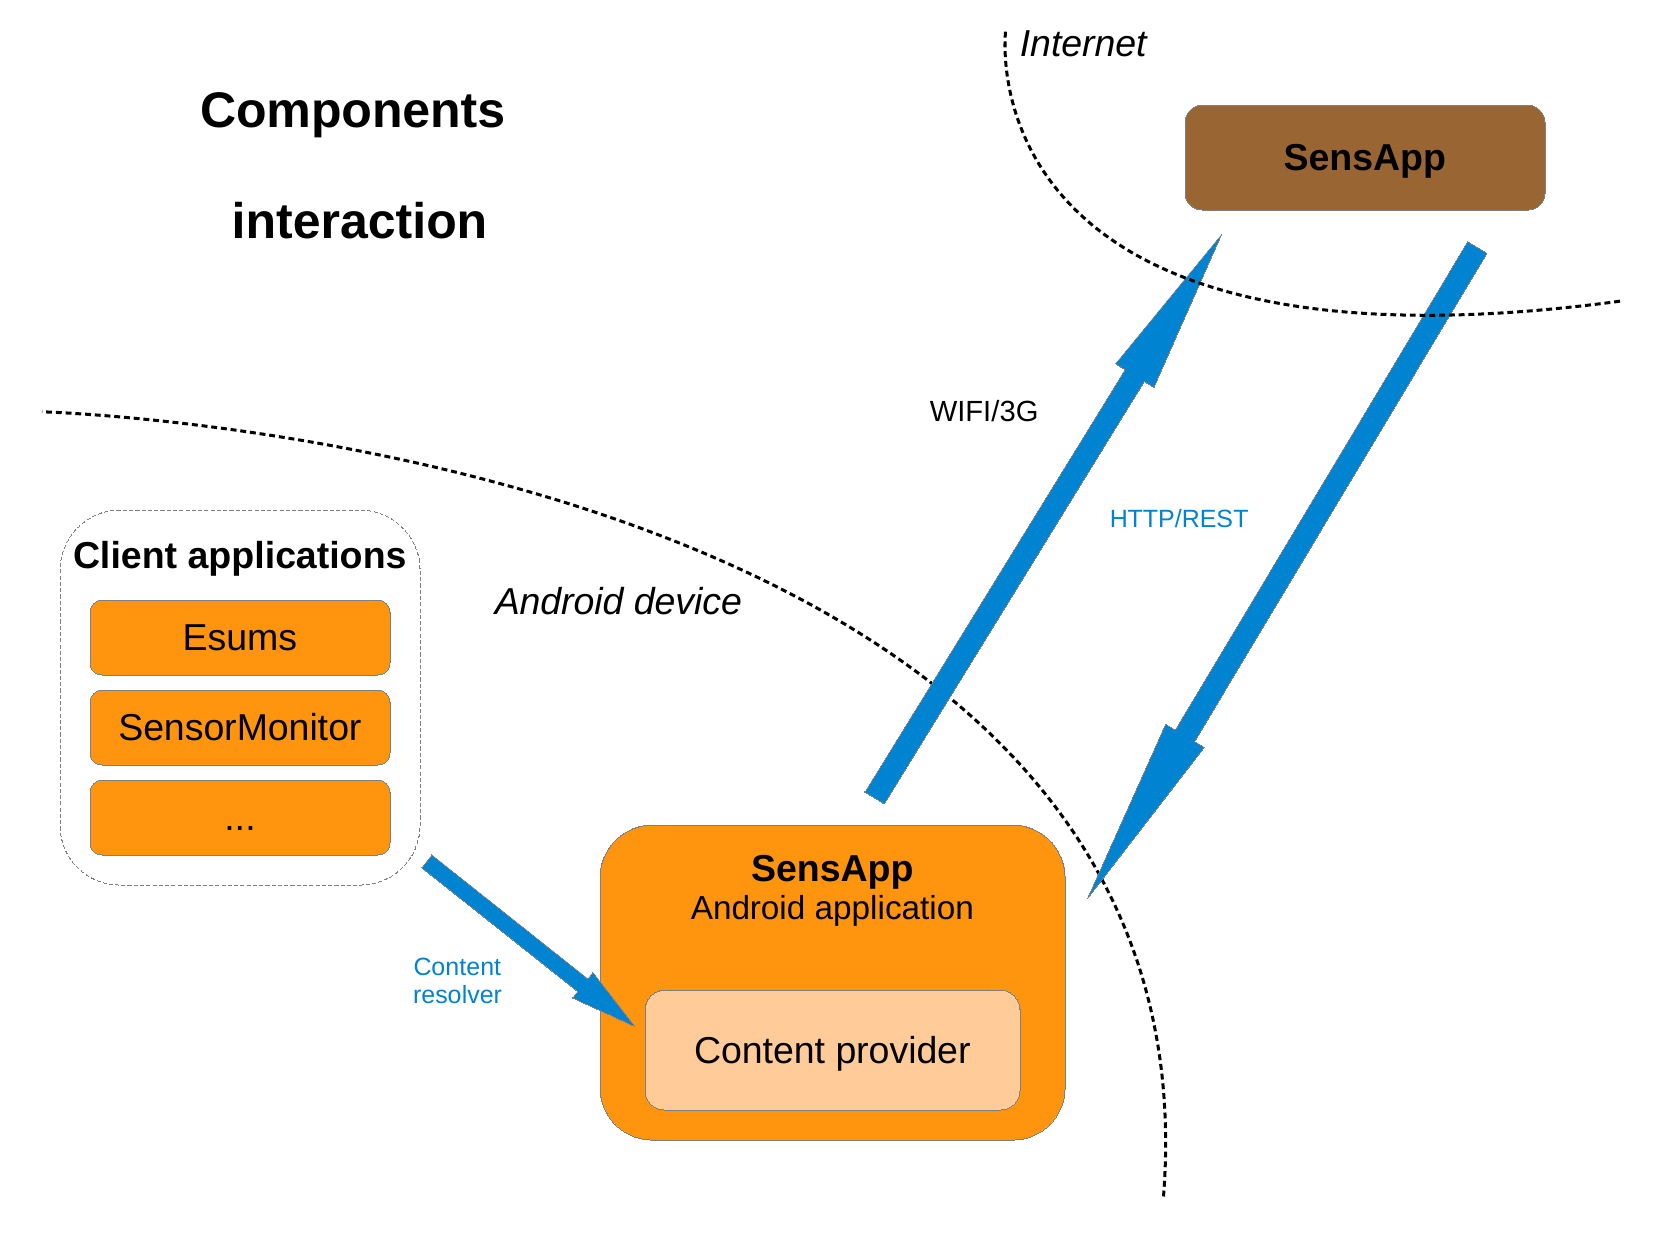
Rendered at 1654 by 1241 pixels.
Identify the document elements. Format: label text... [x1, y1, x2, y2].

text_box Android device [480, 573, 781, 631]
text_box Content provider [645, 990, 1021, 1111]
text_box [556, 953, 635, 1027]
text_box ... [90, 780, 391, 856]
text_box Esums [90, 600, 391, 676]
text_box [421, 854, 546, 945]
text_box HTTP/REST [1095, 497, 1276, 541]
text_box SensorMonitor [90, 690, 391, 766]
text_box Content resolver [360, 945, 556, 1016]
text_box WIFI/3G [915, 387, 1096, 436]
text_box [864, 234, 1222, 804]
text_box Components interaction [60, 74, 646, 257]
text_box Client applications [60, 510, 421, 886]
text_box SensApp Android application [600, 825, 1066, 1141]
text_box SensApp [1185, 105, 1546, 211]
text_box Internet [1005, 15, 1201, 72]
text_box [1087, 241, 1487, 899]
